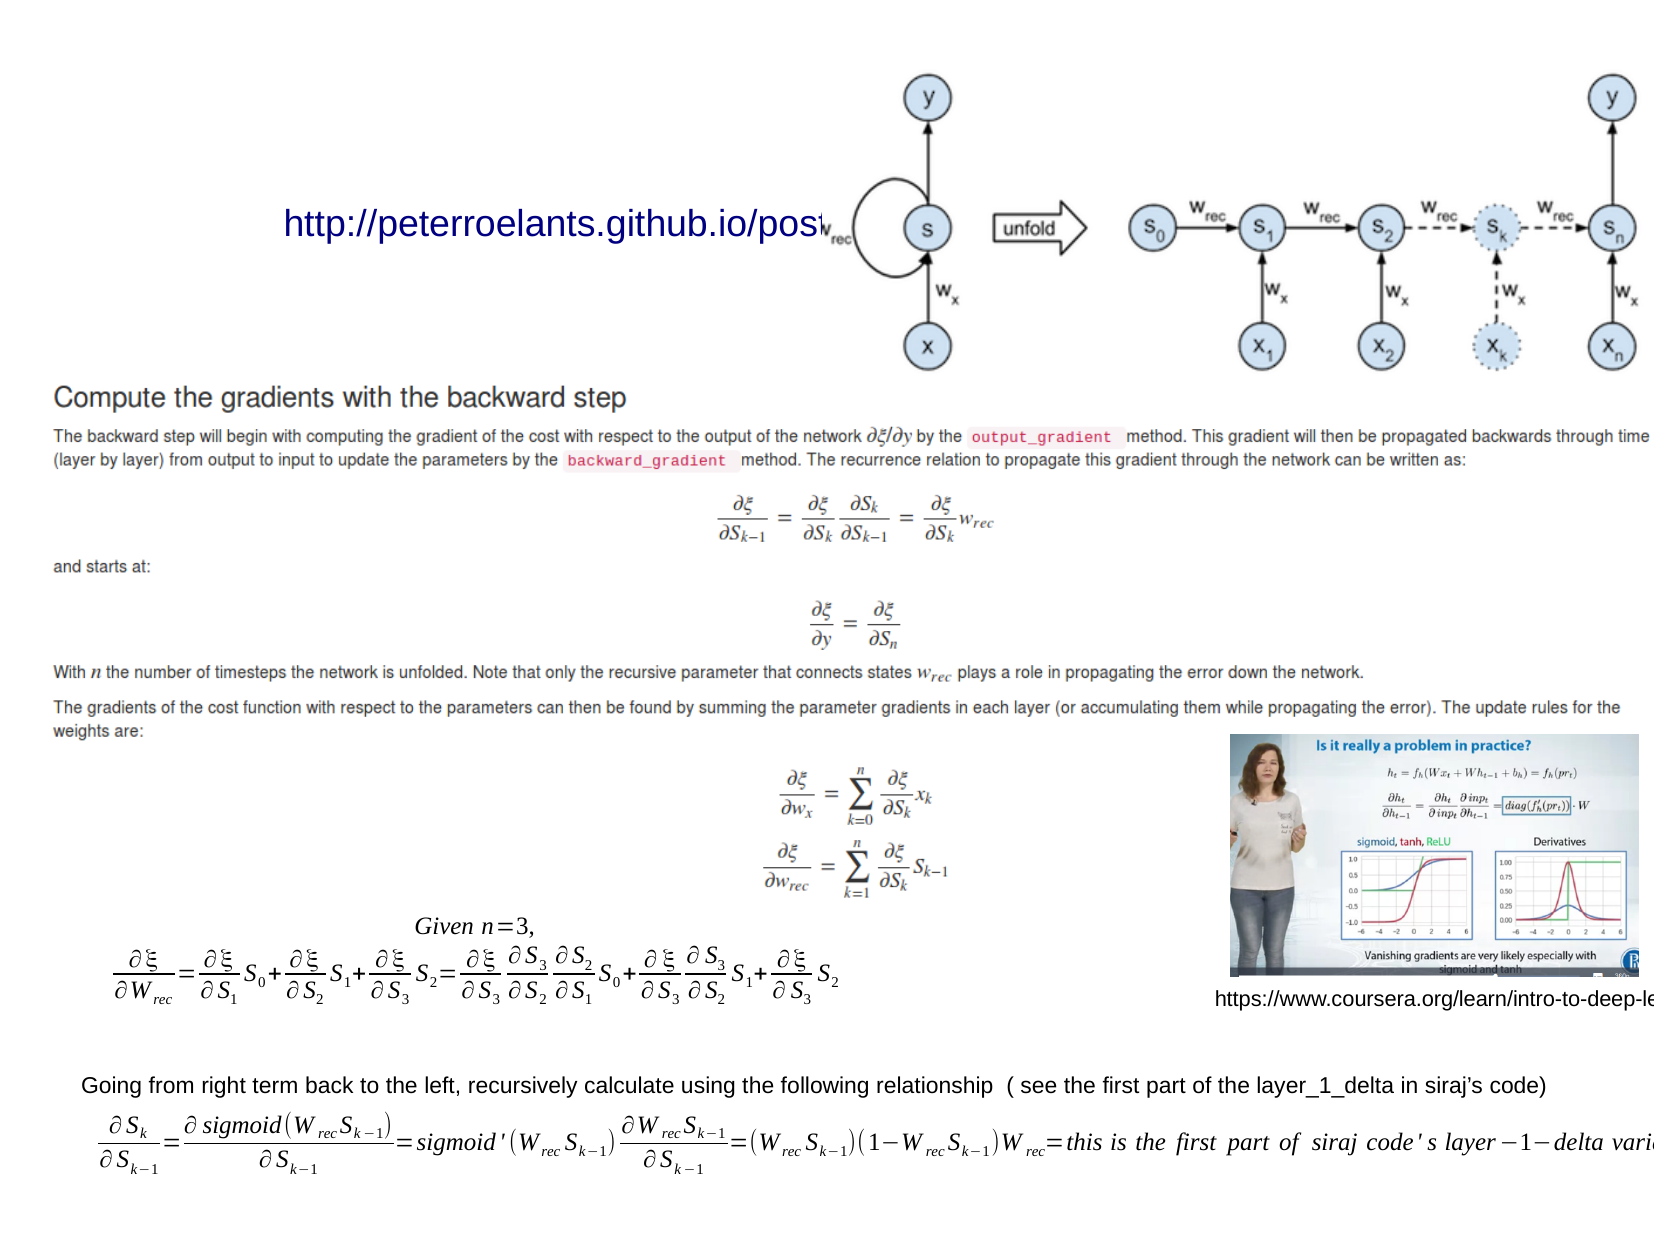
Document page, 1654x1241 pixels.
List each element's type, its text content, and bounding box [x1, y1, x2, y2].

chart [90, 1110, 1654, 1178]
chart [105, 912, 845, 1008]
text_box https://www.coursera.org/learn/intro-to-deep-learning/lecture/gaBQJ/the-training-of-rnns-is-not-that-easy [1200, 979, 1654, 1079]
picture [30, 59, 1654, 977]
text_box http://peterroelants.github.io/posts/rnn_implementation_part01/ [268, 195, 822, 336]
text_box Going from right term back to the left, recursively calculate using the following relationship ( see the first part of the layer_1_delta in siraj’s code) [66, 1065, 1564, 1106]
